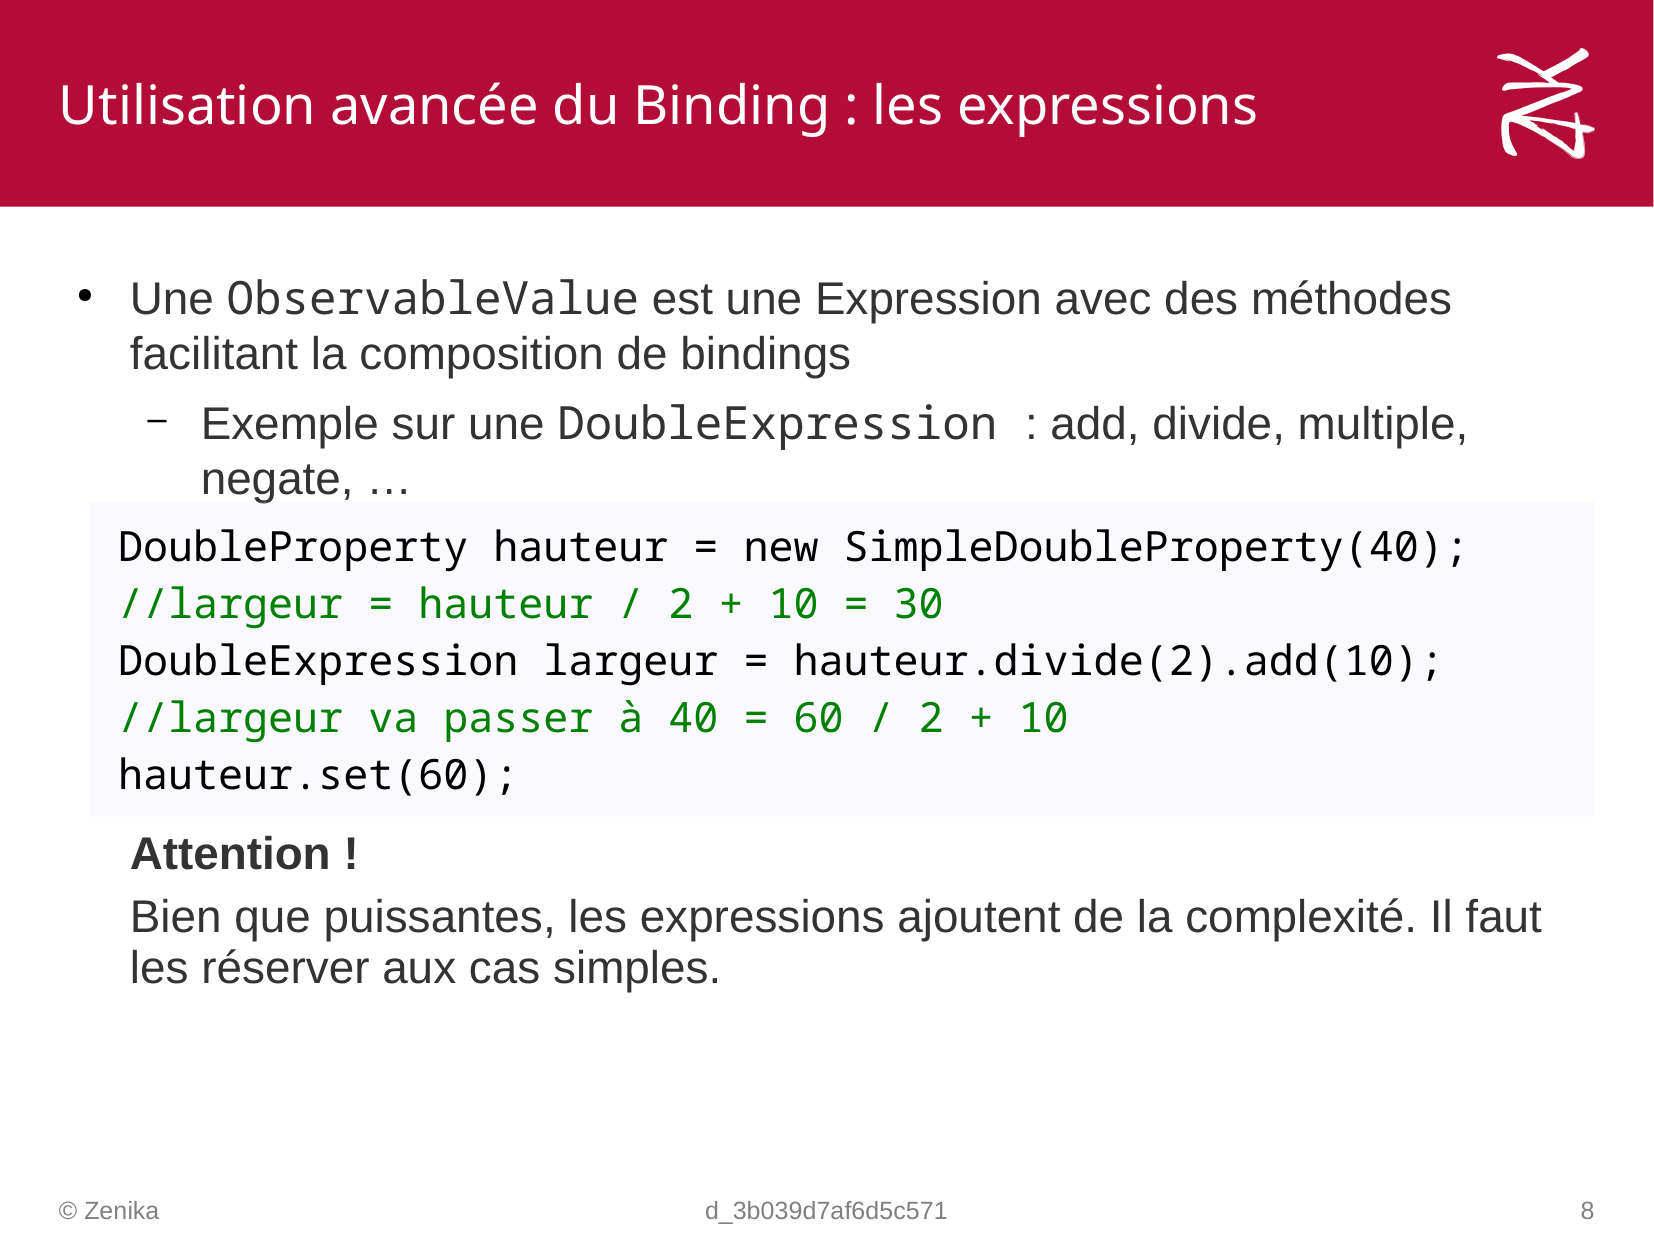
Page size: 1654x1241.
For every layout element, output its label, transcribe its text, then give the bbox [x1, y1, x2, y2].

list Une ObservableValue est une Expression avec des méthodes facilitant la composition de bindings Exemple sur une DoubleExpression : add, divide, multiple, negate, … Attention ! Bien que puissantes, les expressions ajoutent de la complexité. Il faut les réserver aux cas simples. [59, 265, 1595, 986]
title Utilisation avancée du Binding : les expressions [59, 29, 1595, 178]
text_box DoubleProperty hauteur = new SimpleDoubleProperty(40); //largeur = hauteur / 2 + 10 = 30 DoubleExpression largeur = hauteur.divide(2).add(10); //largeur va passer à 40 = 60 / 2 + 10 hauteur.set(60); [88, 501, 1595, 774]
